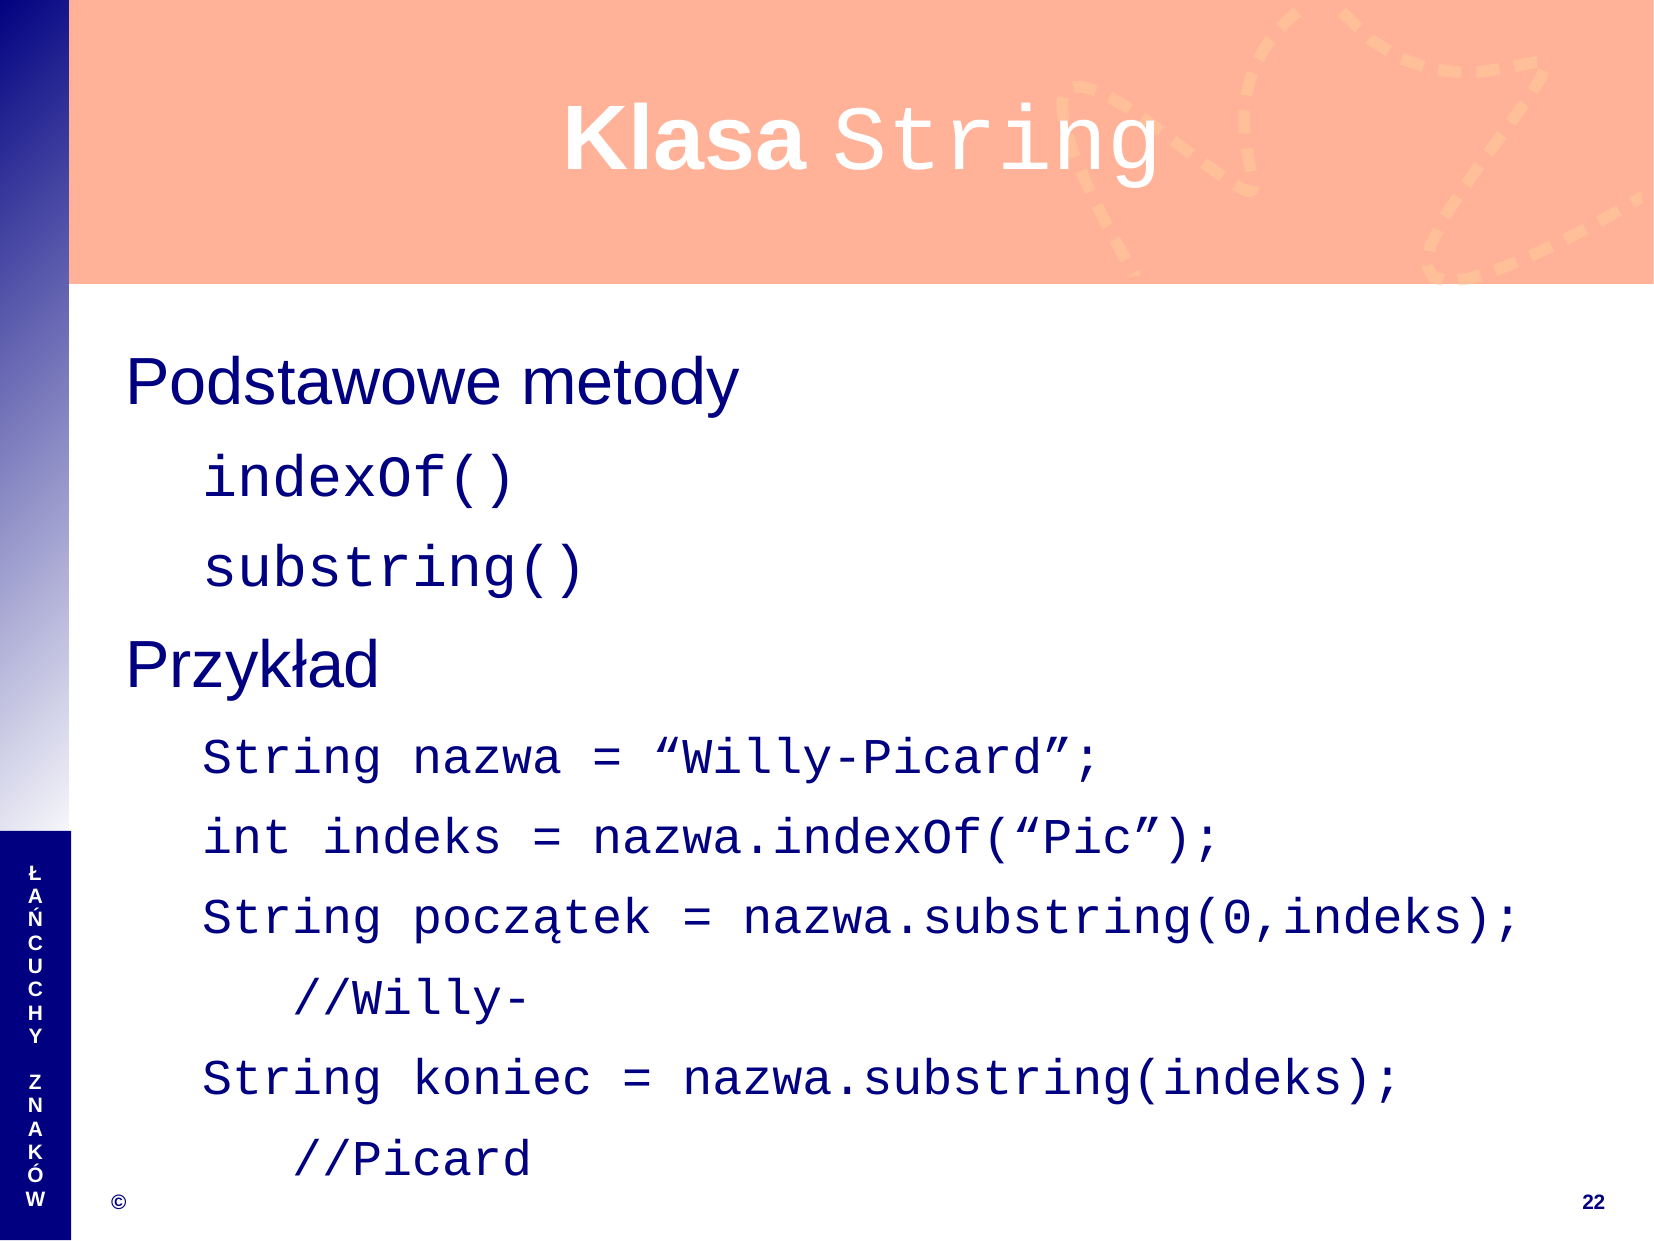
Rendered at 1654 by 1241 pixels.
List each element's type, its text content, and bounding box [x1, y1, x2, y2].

title Klasa String [70, 37, 1654, 246]
text_box Ł A Ń C U C H Y Z N A K Ó W [0, 831, 71, 1241]
list Podstawowe metody indexOf() substring() Przykład String nazwa = “Willy-Picard”; int indeks = nazwa.indexOf(“Pic”); String początek = nazwa.substring(0,indeks); //Willy- String koniec = nazwa.substring(indeks); //Picard [154, 343, 1570, 1166]
